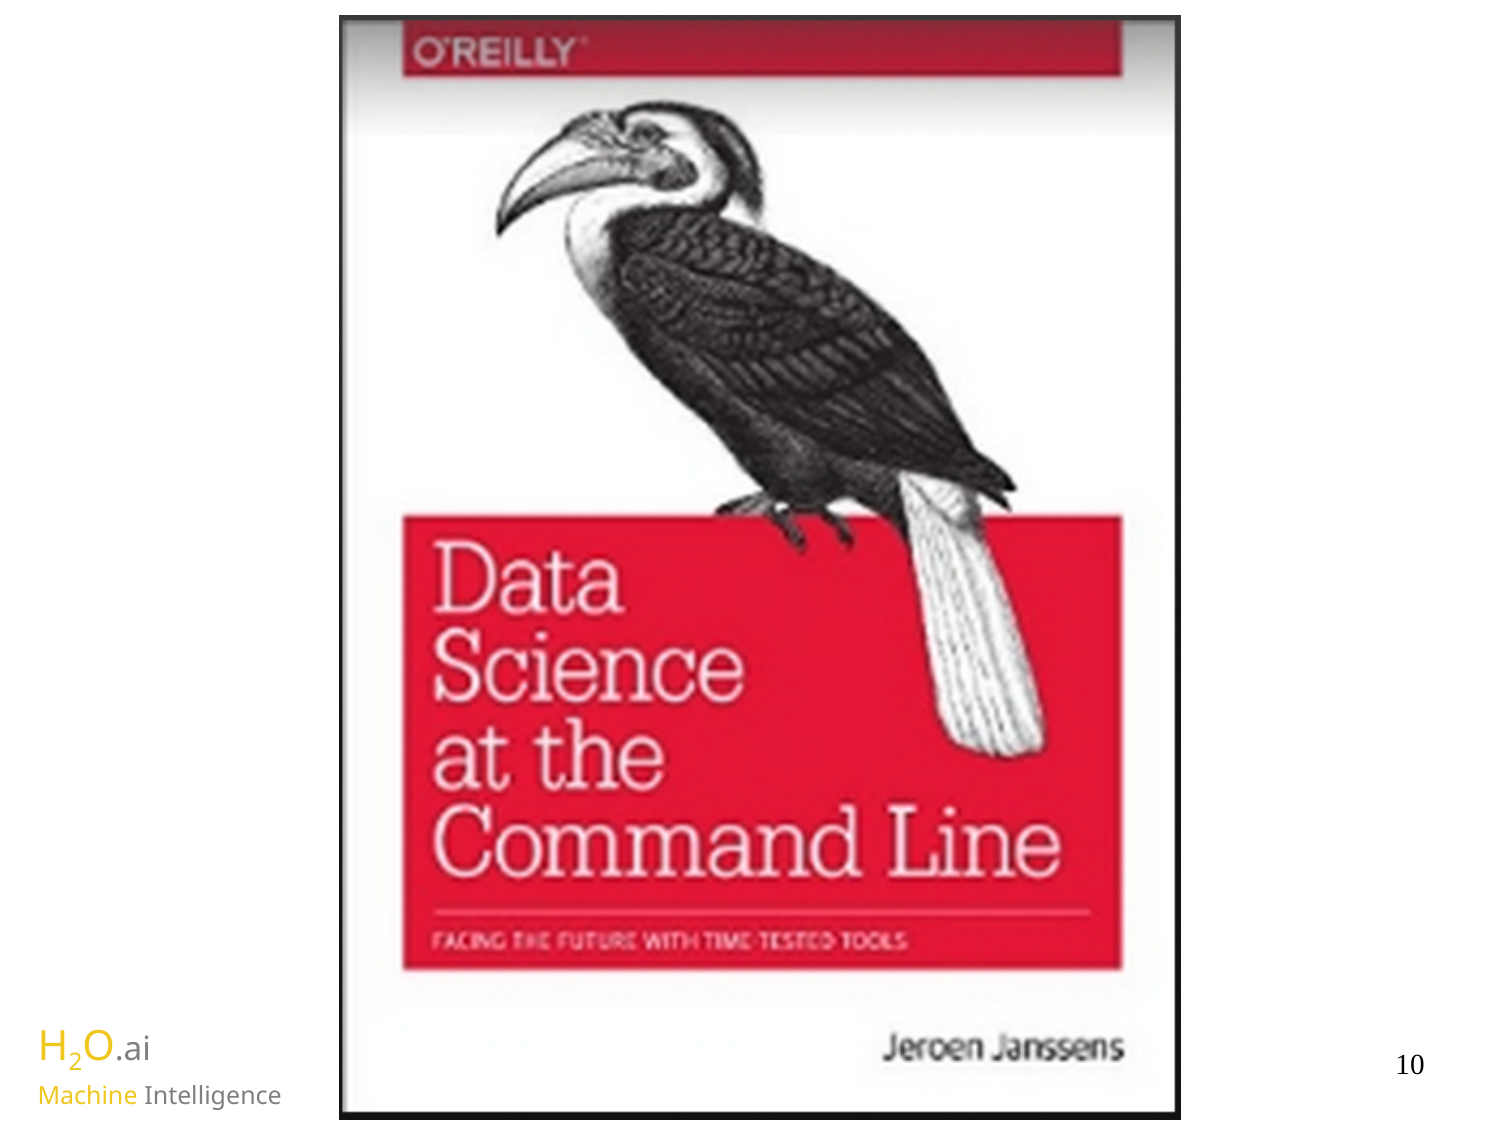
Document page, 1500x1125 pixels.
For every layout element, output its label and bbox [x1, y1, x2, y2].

picture [339, 15, 1181, 1121]
